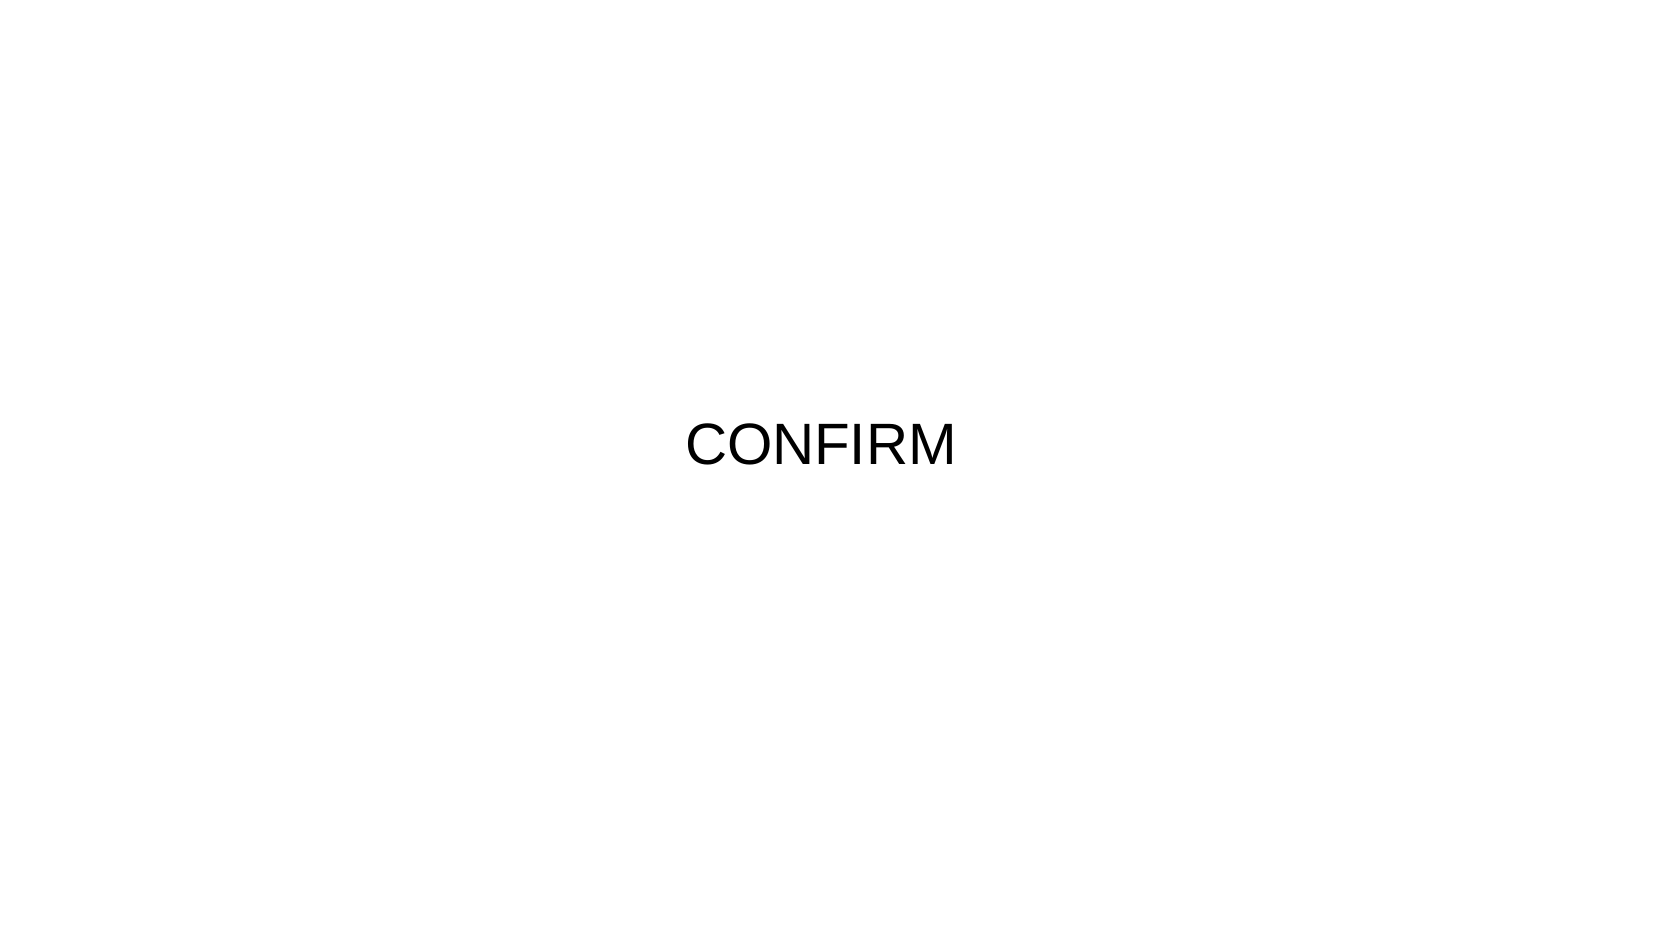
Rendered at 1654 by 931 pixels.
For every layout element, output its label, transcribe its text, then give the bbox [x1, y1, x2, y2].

text_box CONFIRM [670, 404, 972, 484]
